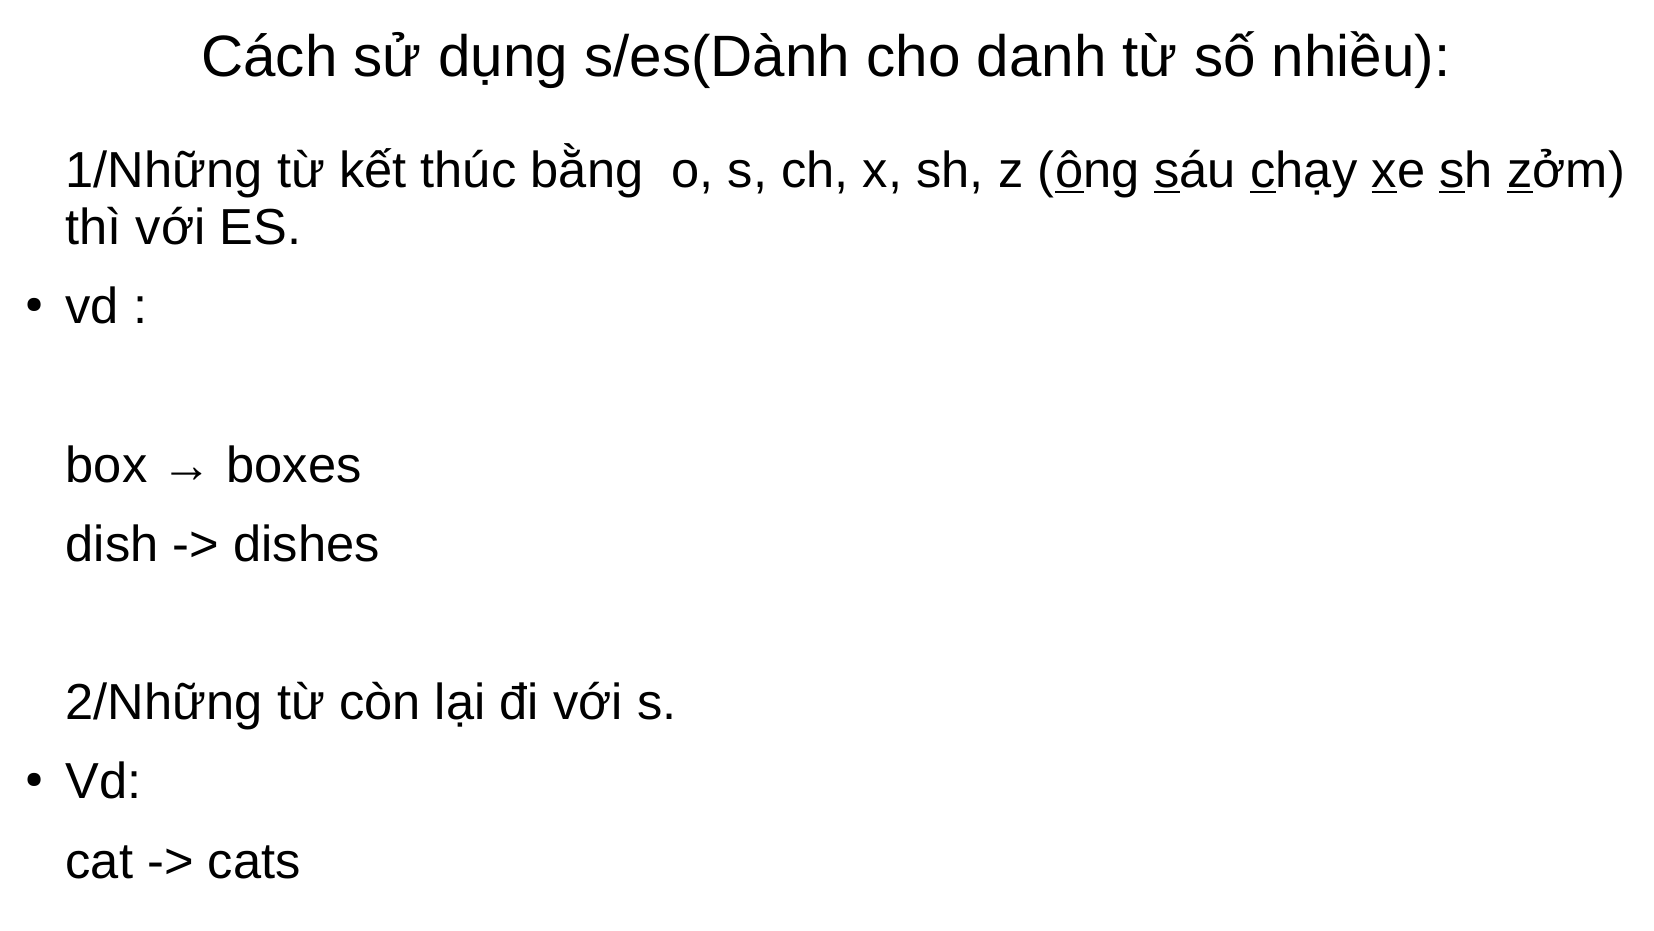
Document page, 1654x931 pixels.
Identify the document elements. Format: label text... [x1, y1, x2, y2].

list 1/Những từ kết thúc bằng o, s, ch, x, sh, z (ông sáu chạy xe sh zởm) thì với ES. vd : box → boxes dish -> dishes 2/Những từ còn lại đi với s. Vd: cat -> cats [11, 141, 1654, 895]
title Cách sử dụng s/es(Dành cho danh từ số nhiều): [82, 0, 1571, 141]
